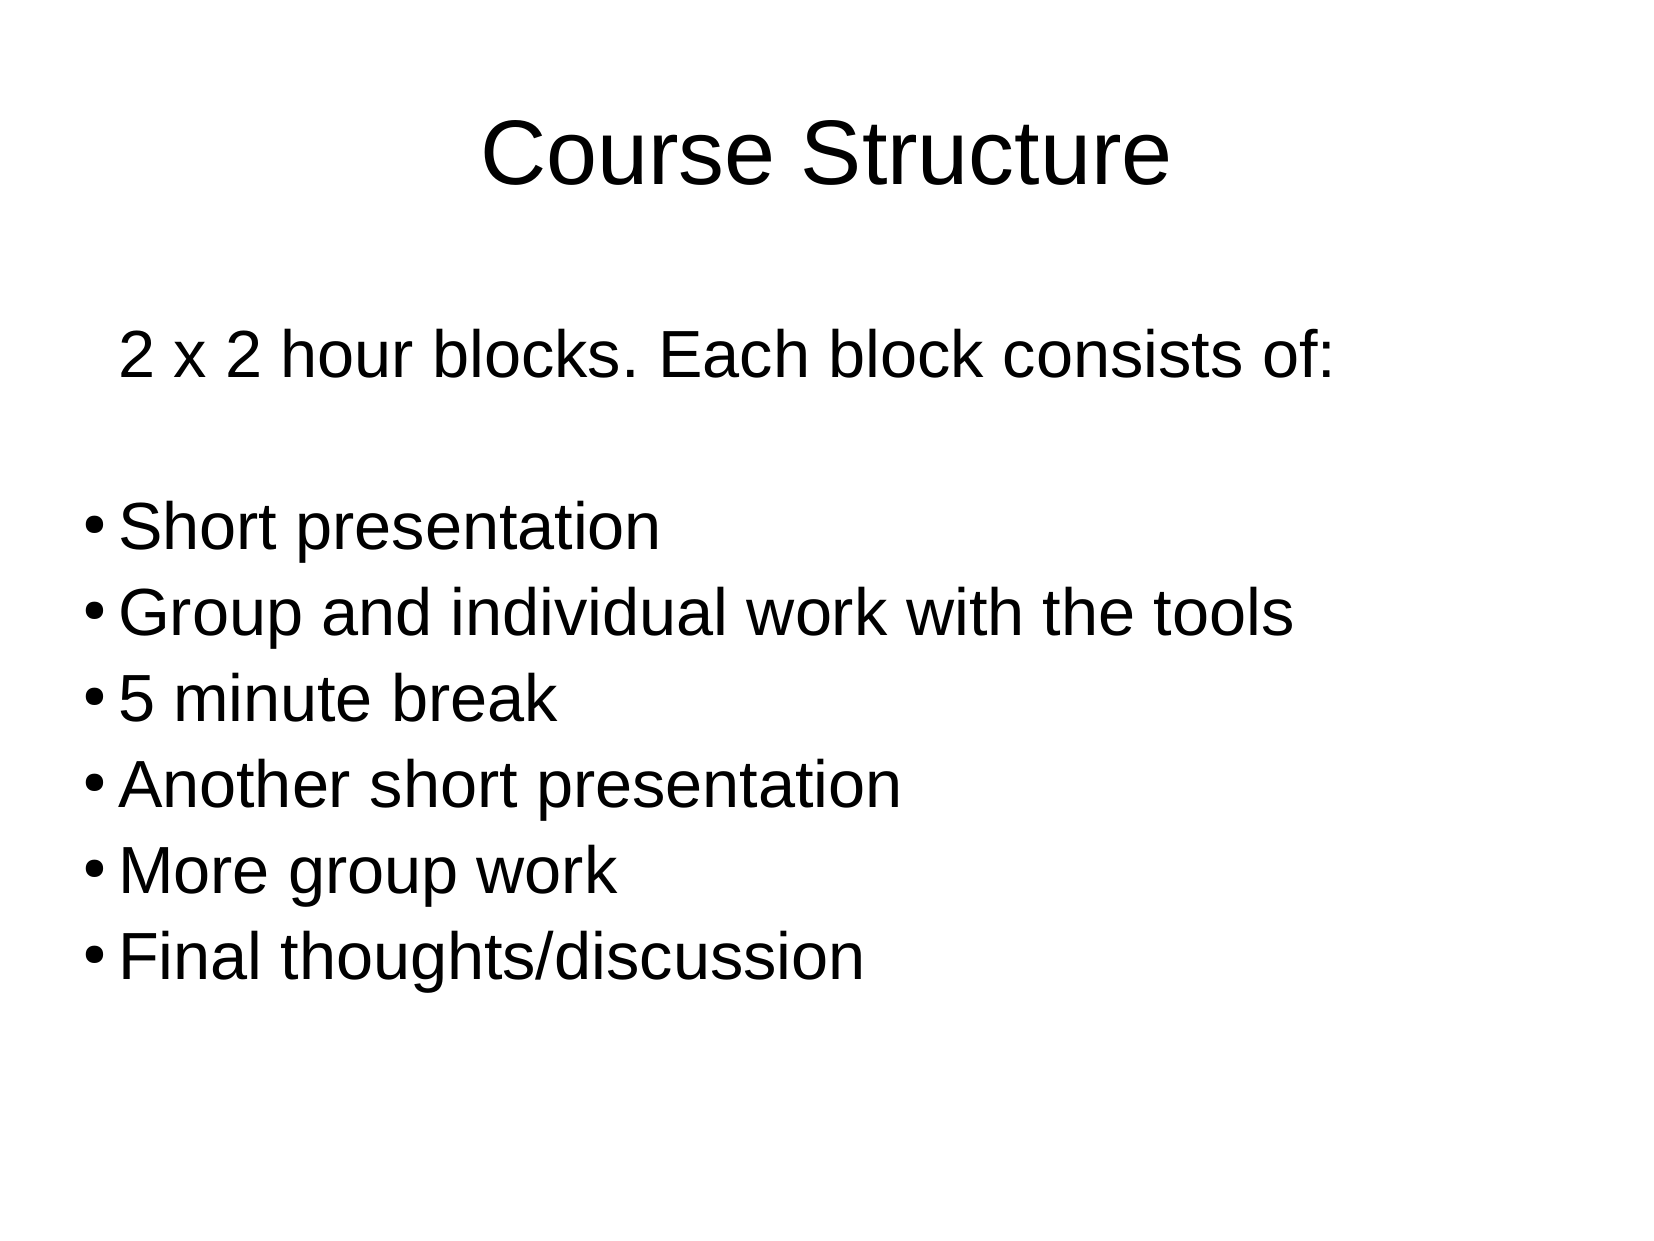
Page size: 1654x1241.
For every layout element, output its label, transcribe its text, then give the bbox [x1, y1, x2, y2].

subtitle 2 x 2 hour blocks. Each block consists of: Short presentation Group and individual work with the tools 5 minute break Another short presentation More group work Final thoughts/discussion [82, 290, 1571, 1010]
title Course Structure [82, 49, 1571, 257]
